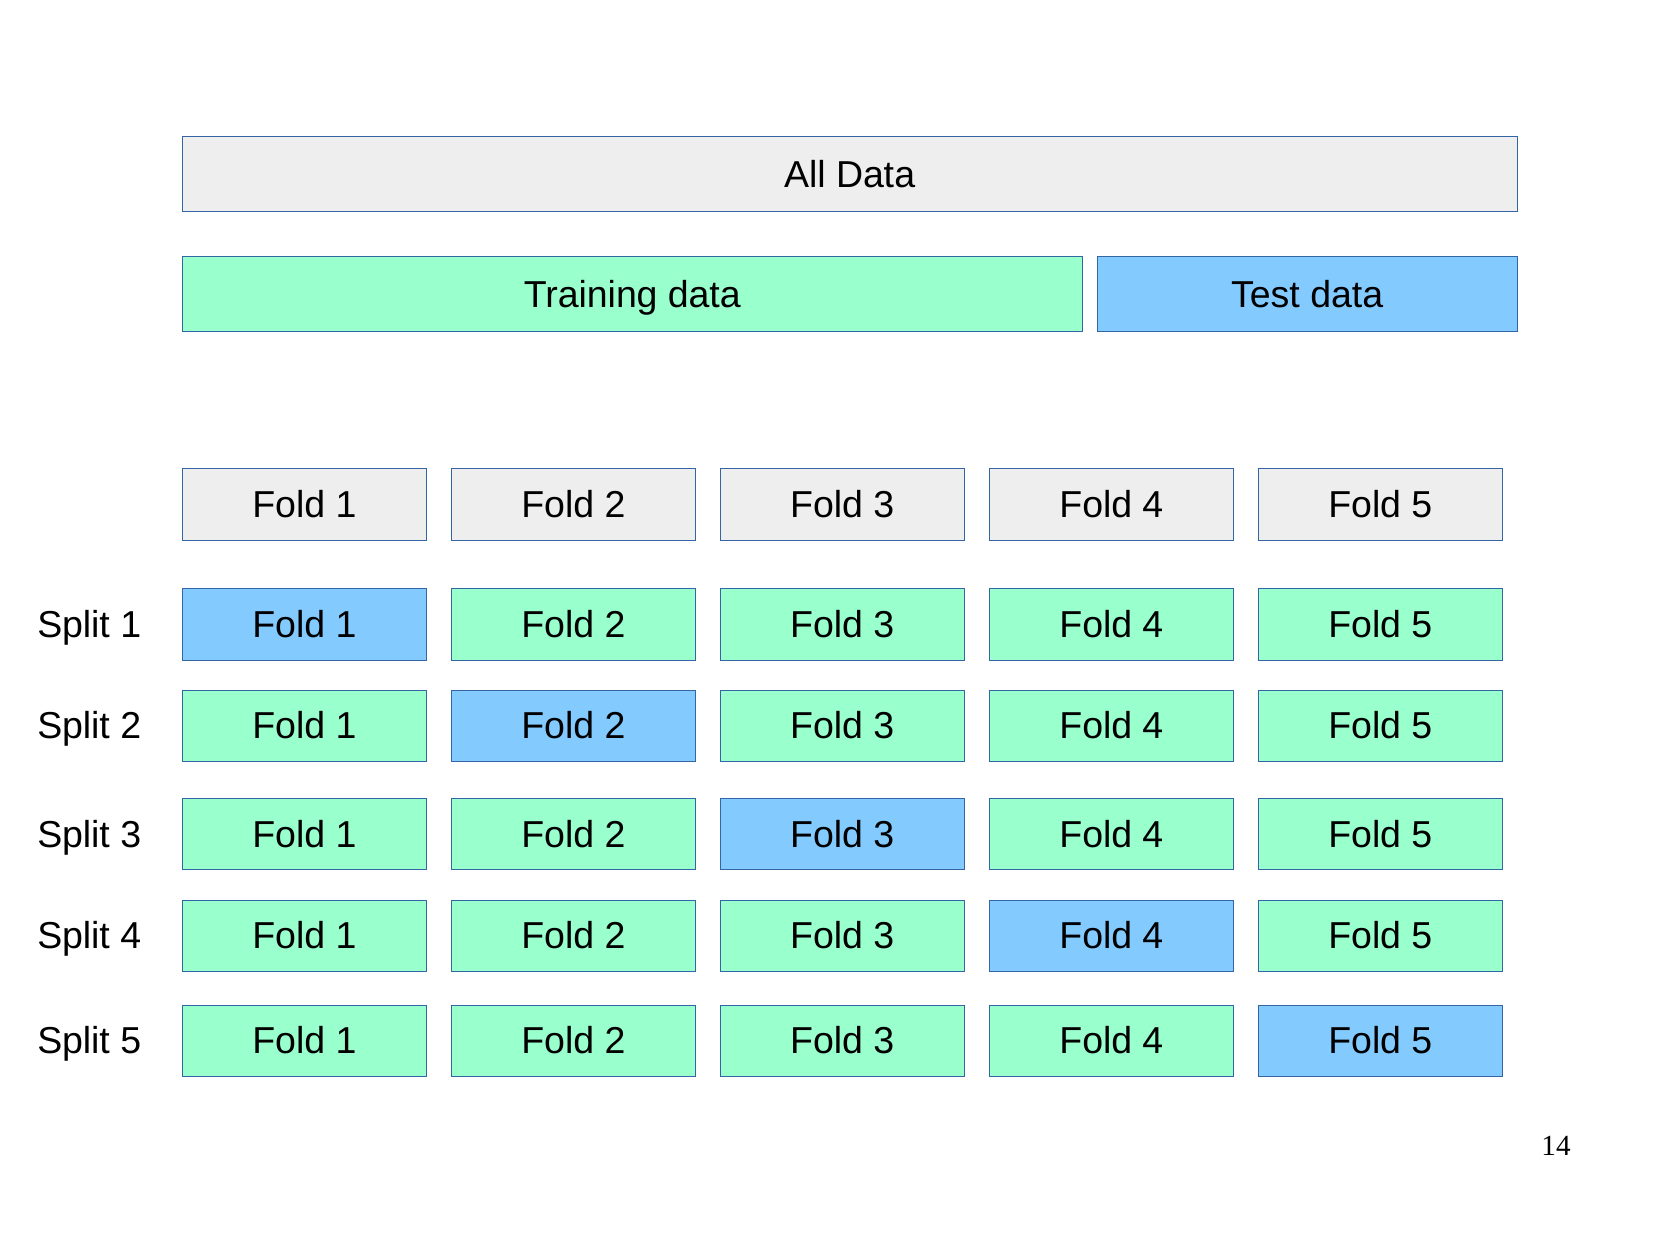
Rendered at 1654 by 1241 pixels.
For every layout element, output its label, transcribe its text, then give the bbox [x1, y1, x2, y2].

text_box Fold 2 [451, 588, 696, 661]
text_box All Data [182, 136, 1518, 212]
text_box Fold 2 [451, 900, 696, 972]
text_box Fold 5 [1258, 588, 1503, 661]
text_box Fold 3 [720, 798, 965, 870]
text_box Split 3 [22, 805, 160, 863]
text_box Split 2 [22, 697, 160, 755]
text_box Fold 2 [451, 798, 696, 870]
text_box Fold 1 [182, 690, 427, 762]
text_box Fold 3 [720, 900, 965, 972]
text_box Fold 3 [720, 588, 965, 661]
text_box Fold 1 [182, 798, 427, 870]
text_box Fold 5 [1258, 690, 1503, 762]
text_box Fold 5 [1258, 468, 1503, 541]
text_box Fold 4 [989, 690, 1234, 762]
text_box Fold 1 [182, 1005, 427, 1077]
text_box Fold 1 [182, 468, 427, 541]
text_box Fold 4 [989, 900, 1234, 972]
text_box Fold 3 [720, 1005, 965, 1077]
text_box Training data [182, 256, 1083, 332]
text_box Fold 5 [1258, 900, 1503, 972]
text_box Fold 4 [989, 798, 1234, 870]
text_box Fold 4 [989, 468, 1234, 541]
text_box Fold 5 [1258, 798, 1503, 870]
text_box Split 1 [22, 595, 160, 653]
text_box Fold 1 [182, 588, 427, 661]
text_box Test data [1097, 256, 1518, 332]
text_box Split 4 [22, 907, 160, 965]
text_box Fold 4 [989, 588, 1234, 661]
text_box Fold 4 [989, 1005, 1234, 1077]
text_box Fold 3 [720, 468, 965, 541]
text_box Fold 3 [720, 690, 965, 762]
text_box [1485, 600, 1636, 671]
text_box Fold 2 [451, 690, 696, 762]
text_box Fold 2 [451, 1005, 696, 1077]
text_box Split 5 [22, 1012, 160, 1070]
text_box Fold 1 [182, 900, 427, 972]
text_box Fold 2 [451, 468, 696, 541]
text_box Fold 5 [1258, 1005, 1503, 1077]
